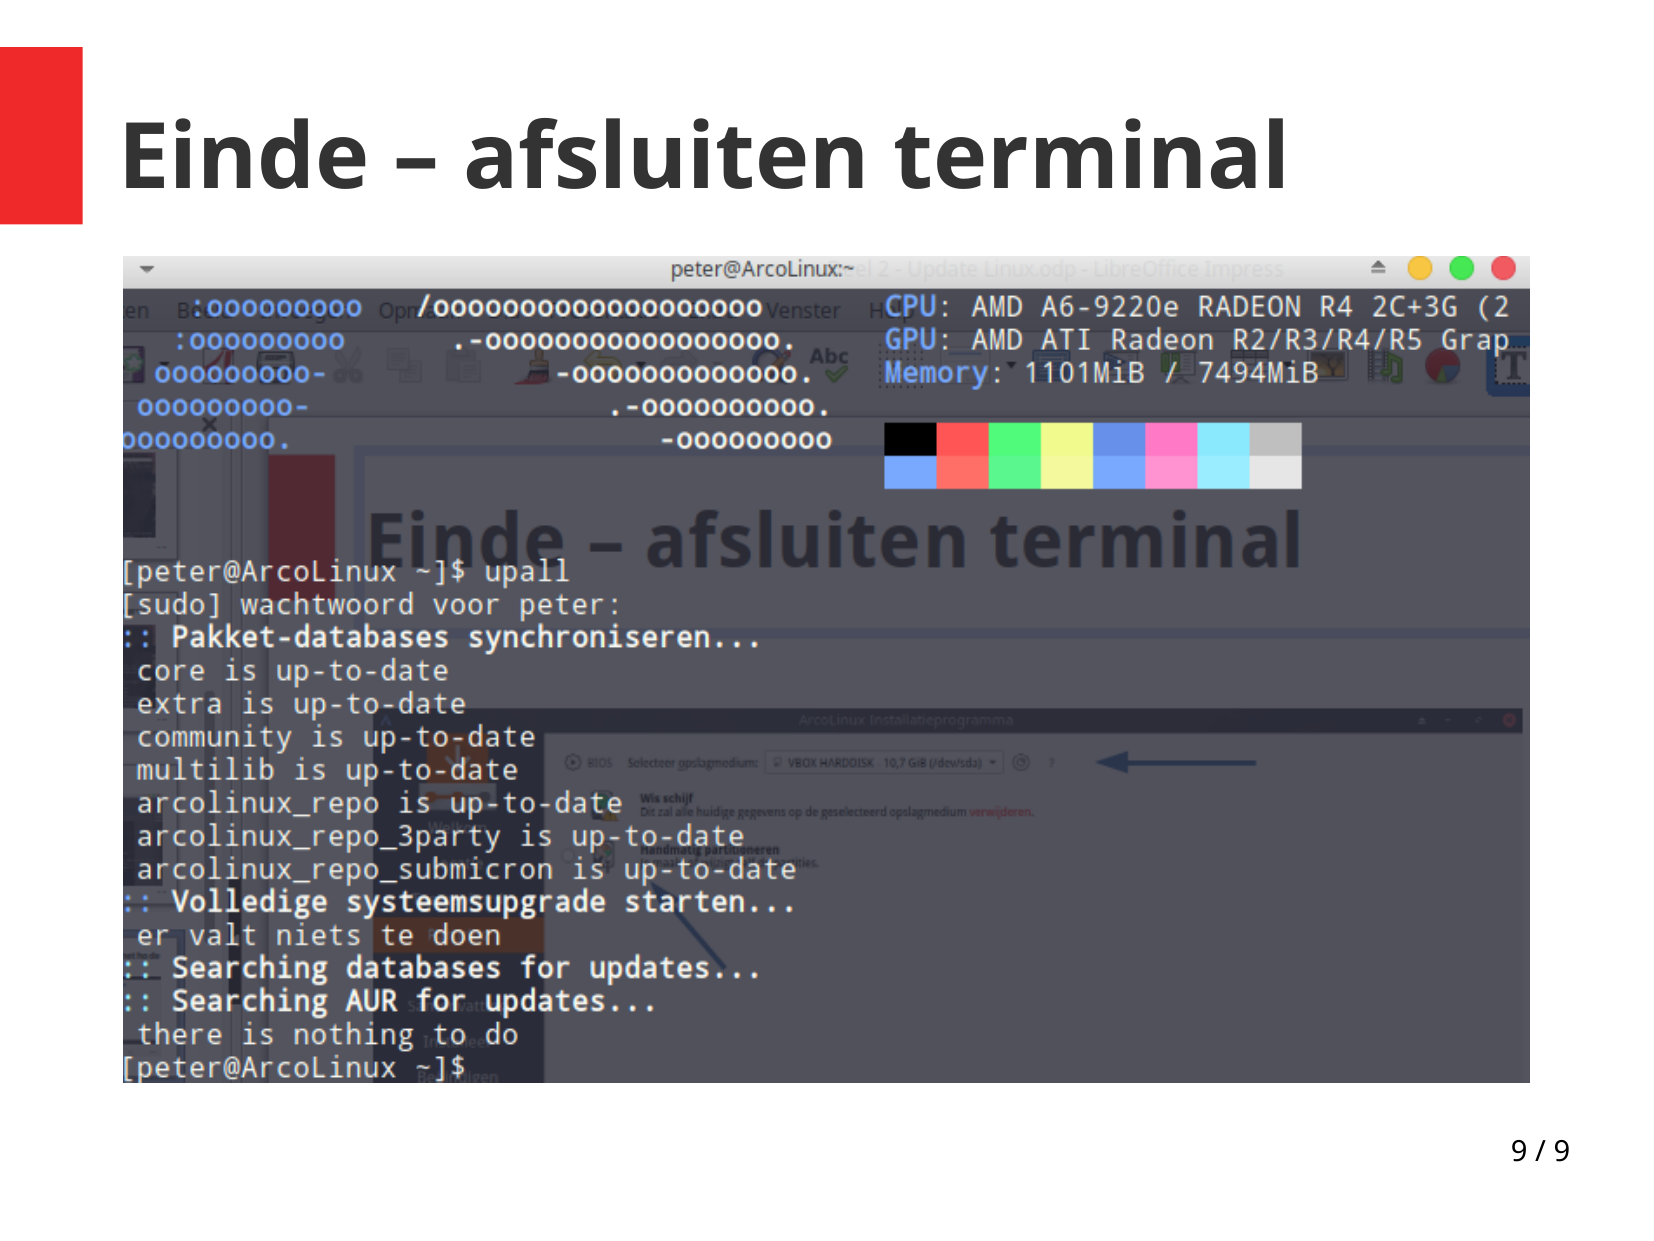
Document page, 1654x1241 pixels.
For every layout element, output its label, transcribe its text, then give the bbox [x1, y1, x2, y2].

title Einde – afsluiten terminal [118, 49, 1571, 257]
picture [123, 256, 1530, 1083]
